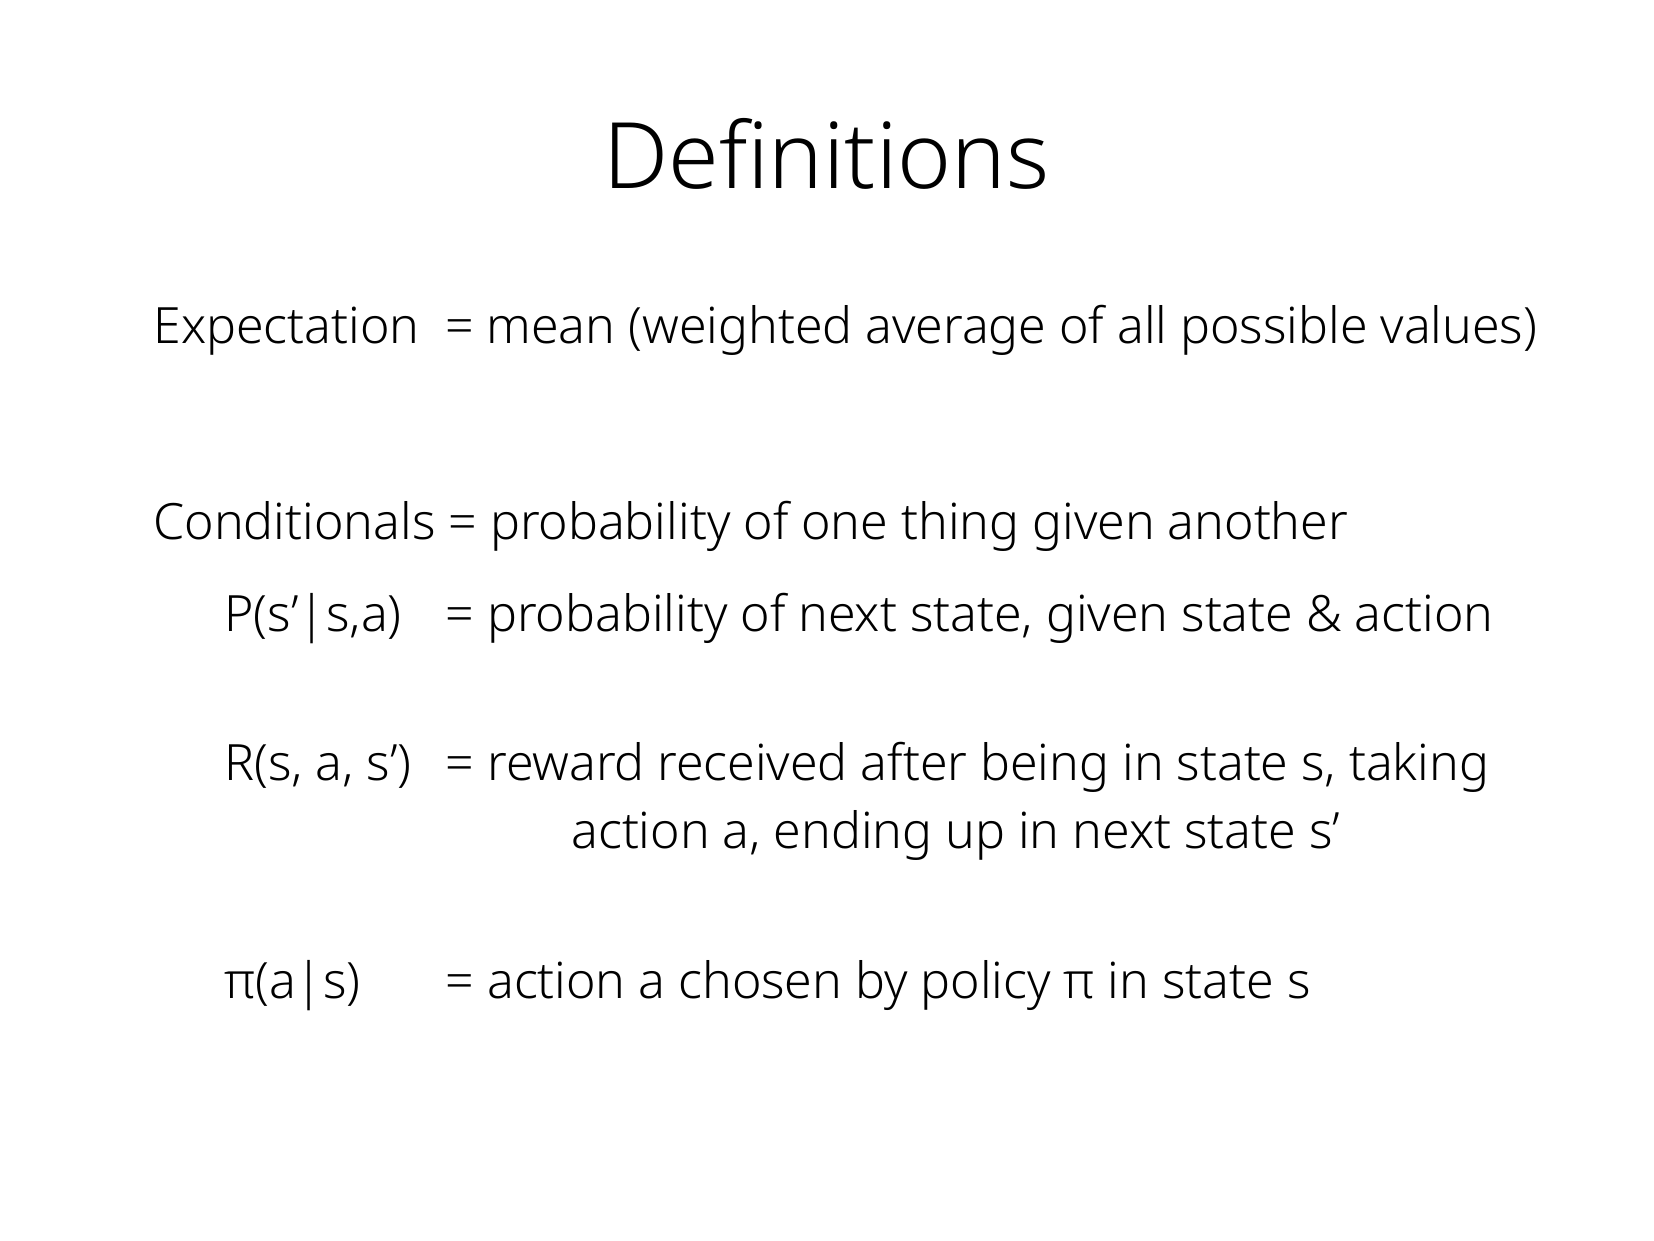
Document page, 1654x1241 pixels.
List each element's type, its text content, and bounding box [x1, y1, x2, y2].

list Expectation = mean (weighted average of all possible values) Conditionals = probability of one thing given another P(s’|s,a) = probability of next state, given state & action R(s, a, s’) = reward received after being in state s, taking action a, ending up in next state s’ π(a|s) = action a chosen by policy π in state s [82, 290, 1571, 1241]
title Definitions [82, 49, 1571, 257]
